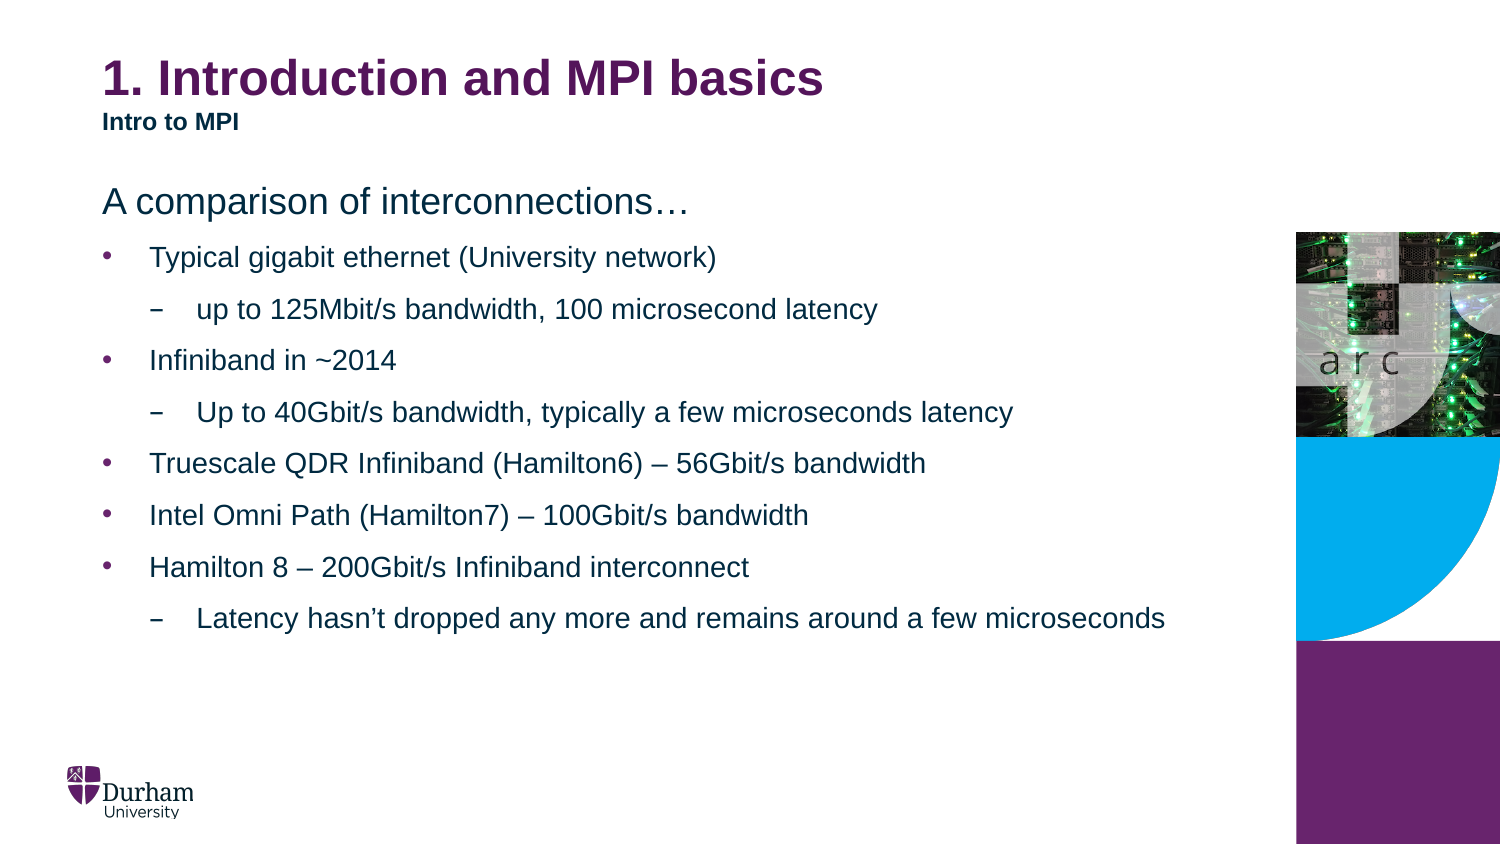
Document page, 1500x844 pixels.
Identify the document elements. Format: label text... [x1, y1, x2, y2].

picture [67, 766, 193, 819]
picture [1296, 232, 1500, 436]
picture [1332, 467, 1500, 640]
list A comparison of interconnections… Typical gigabit ethernet (University network) up to 125Mbit/s bandwidth, 100 microsecond latency Infiniband in ~2014 Up to 40Gbit/s bandwidth, typically a few microseconds latency Truescale QDR Infiniband (Hamilton6) – 56Gbit/s bandwidth Intel Omni Path (Hamilton7) – 100Gbit/s bandwidth Hamilton 8 – 200Gbit/s Infiniband interconnect Latency hasn’t dropped any more and remains around a few microseconds [101, 176, 1297, 515]
title 1. Introduction and MPI basics Intro to MPI [101, 45, 1399, 187]
text_box [1296, 640, 1500, 844]
